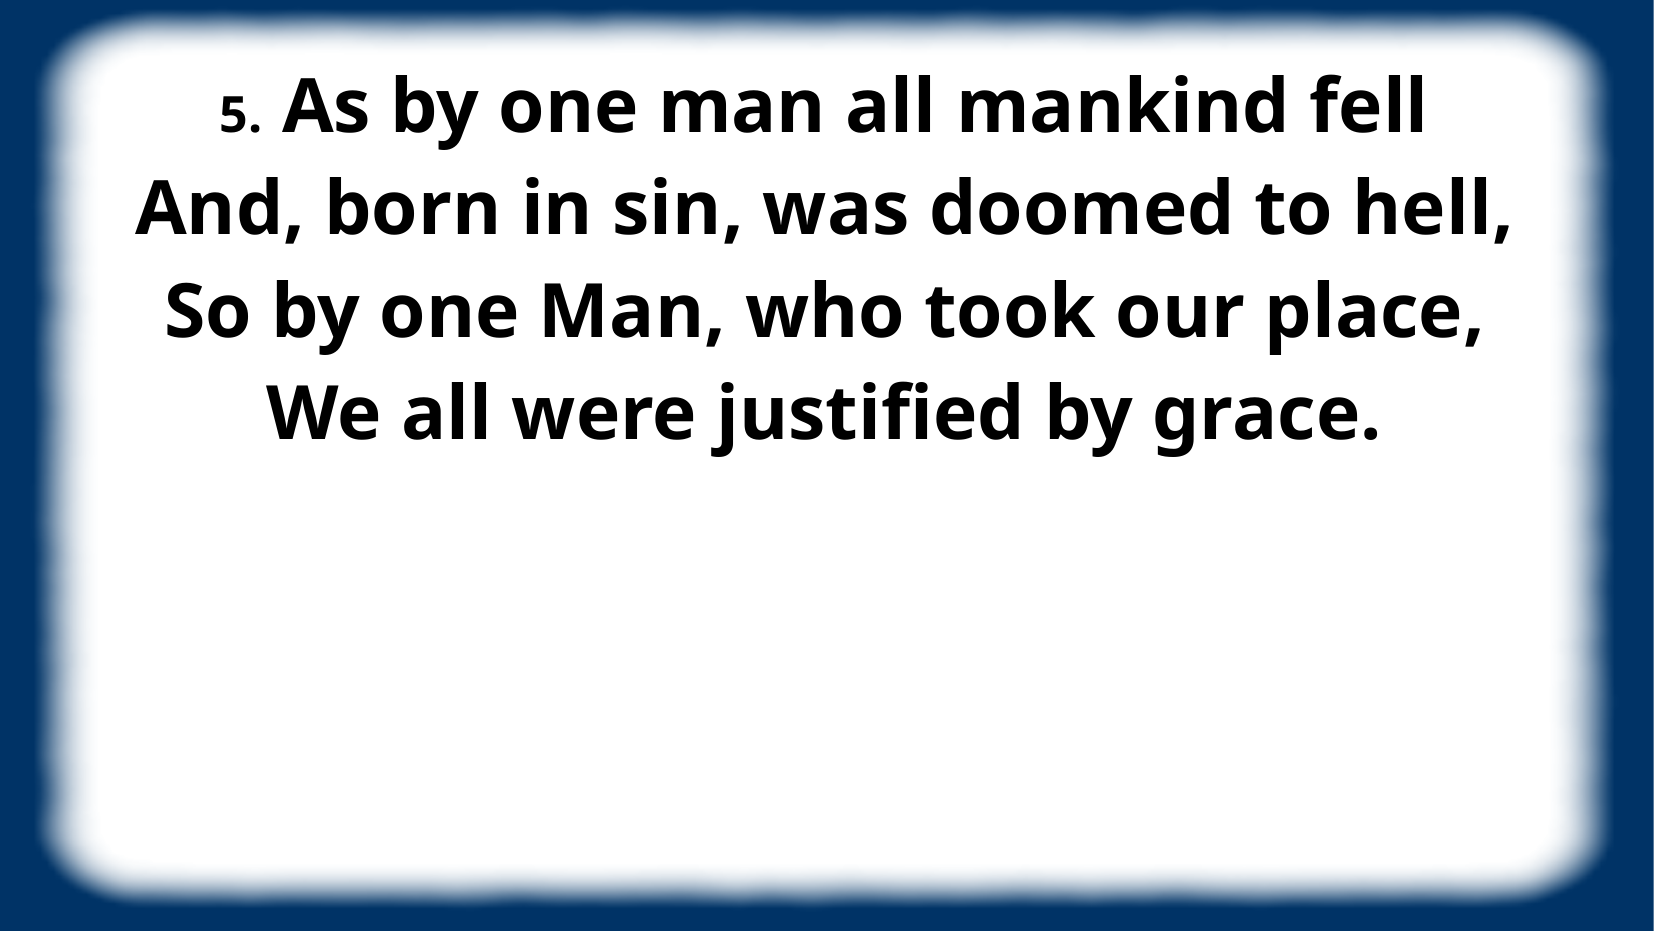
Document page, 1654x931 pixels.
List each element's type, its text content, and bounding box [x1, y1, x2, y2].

text_box 5. As by one man all mankind fell And, born in sin, was doomed to hell, So by one Man, who took our place, We all were justified by grace. [105, 45, 1546, 460]
picture [0, 0, 1654, 931]
